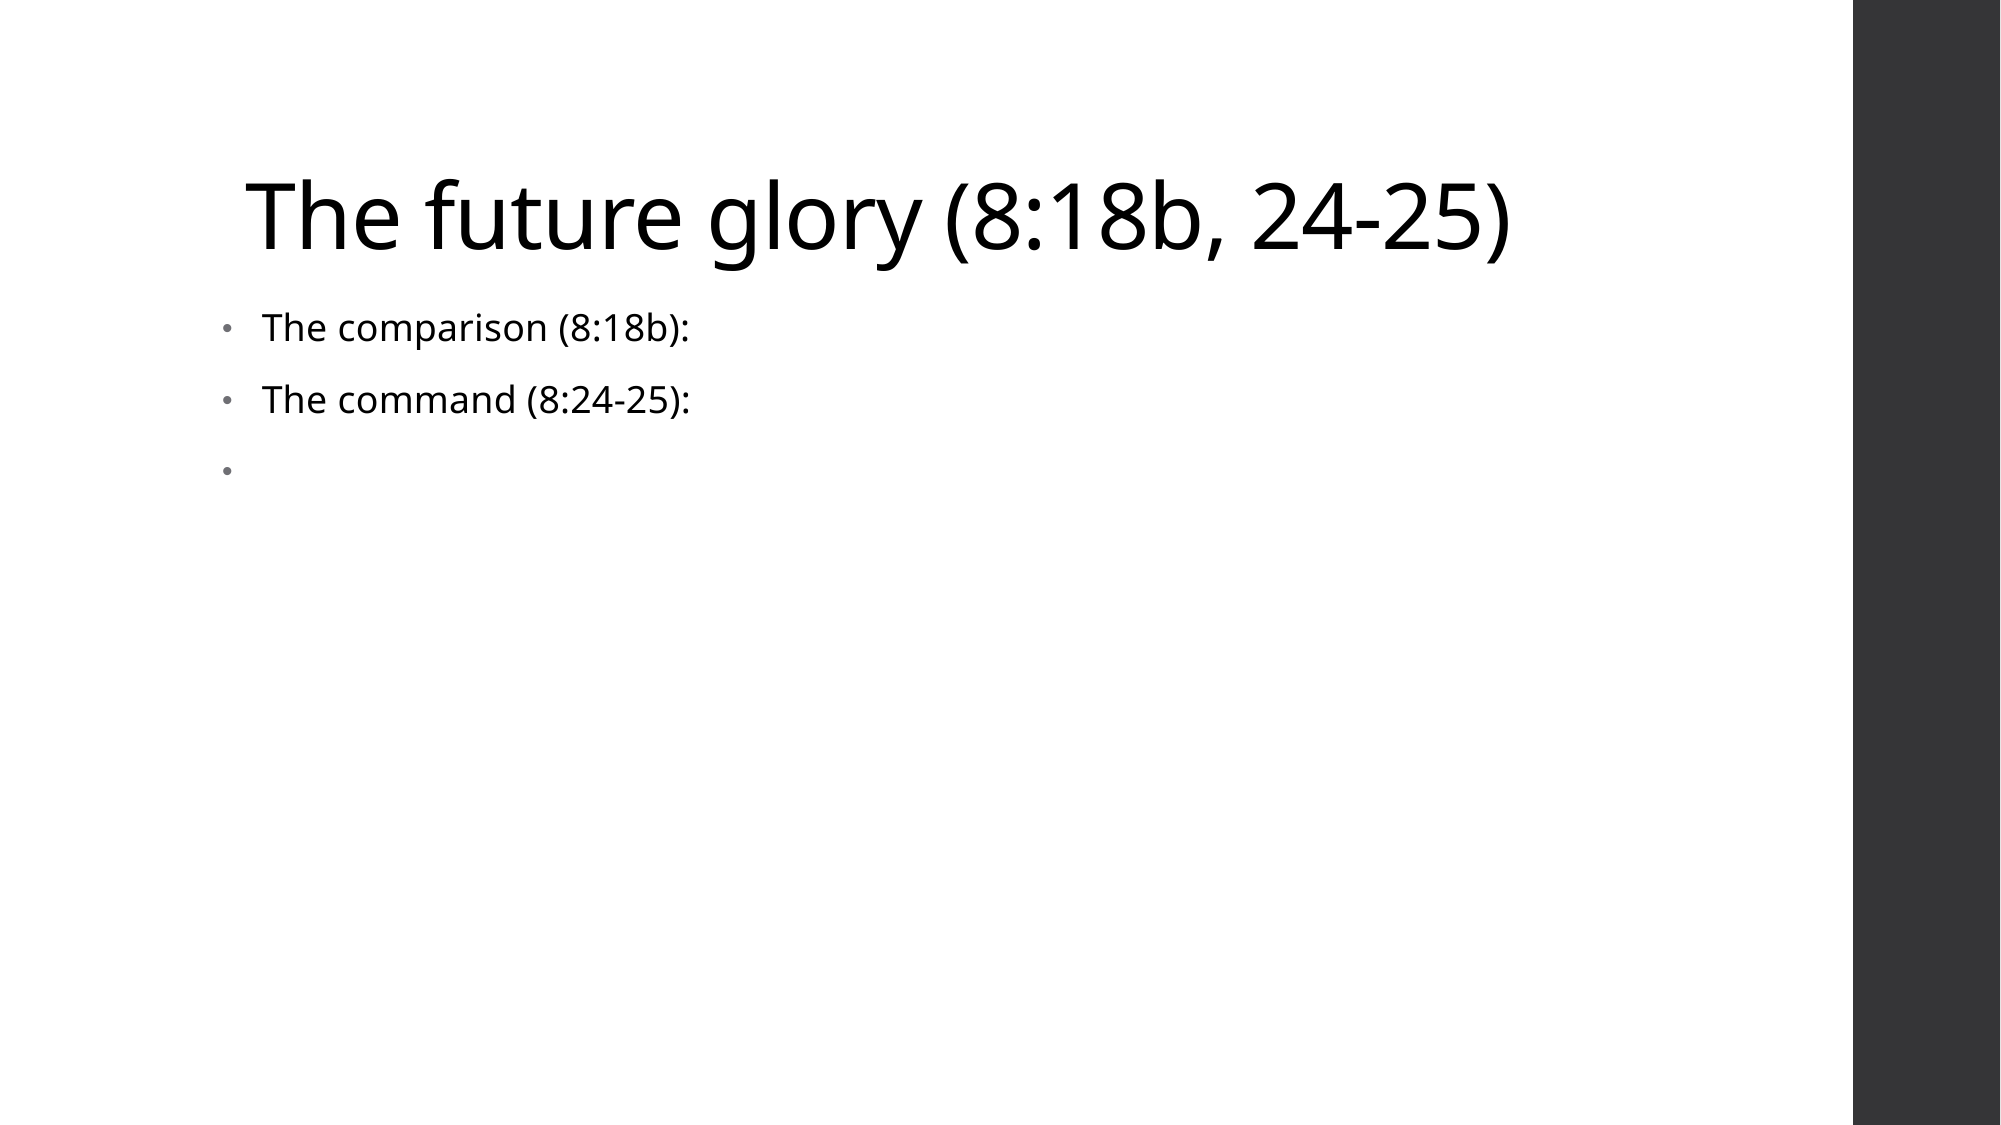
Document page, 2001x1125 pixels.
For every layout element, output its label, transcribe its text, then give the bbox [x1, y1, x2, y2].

list The comparison (8:18b): The command (8:24-25): [206, 299, 1617, 1014]
title The future glory (8:18b, 24-25) [206, 60, 1797, 278]
